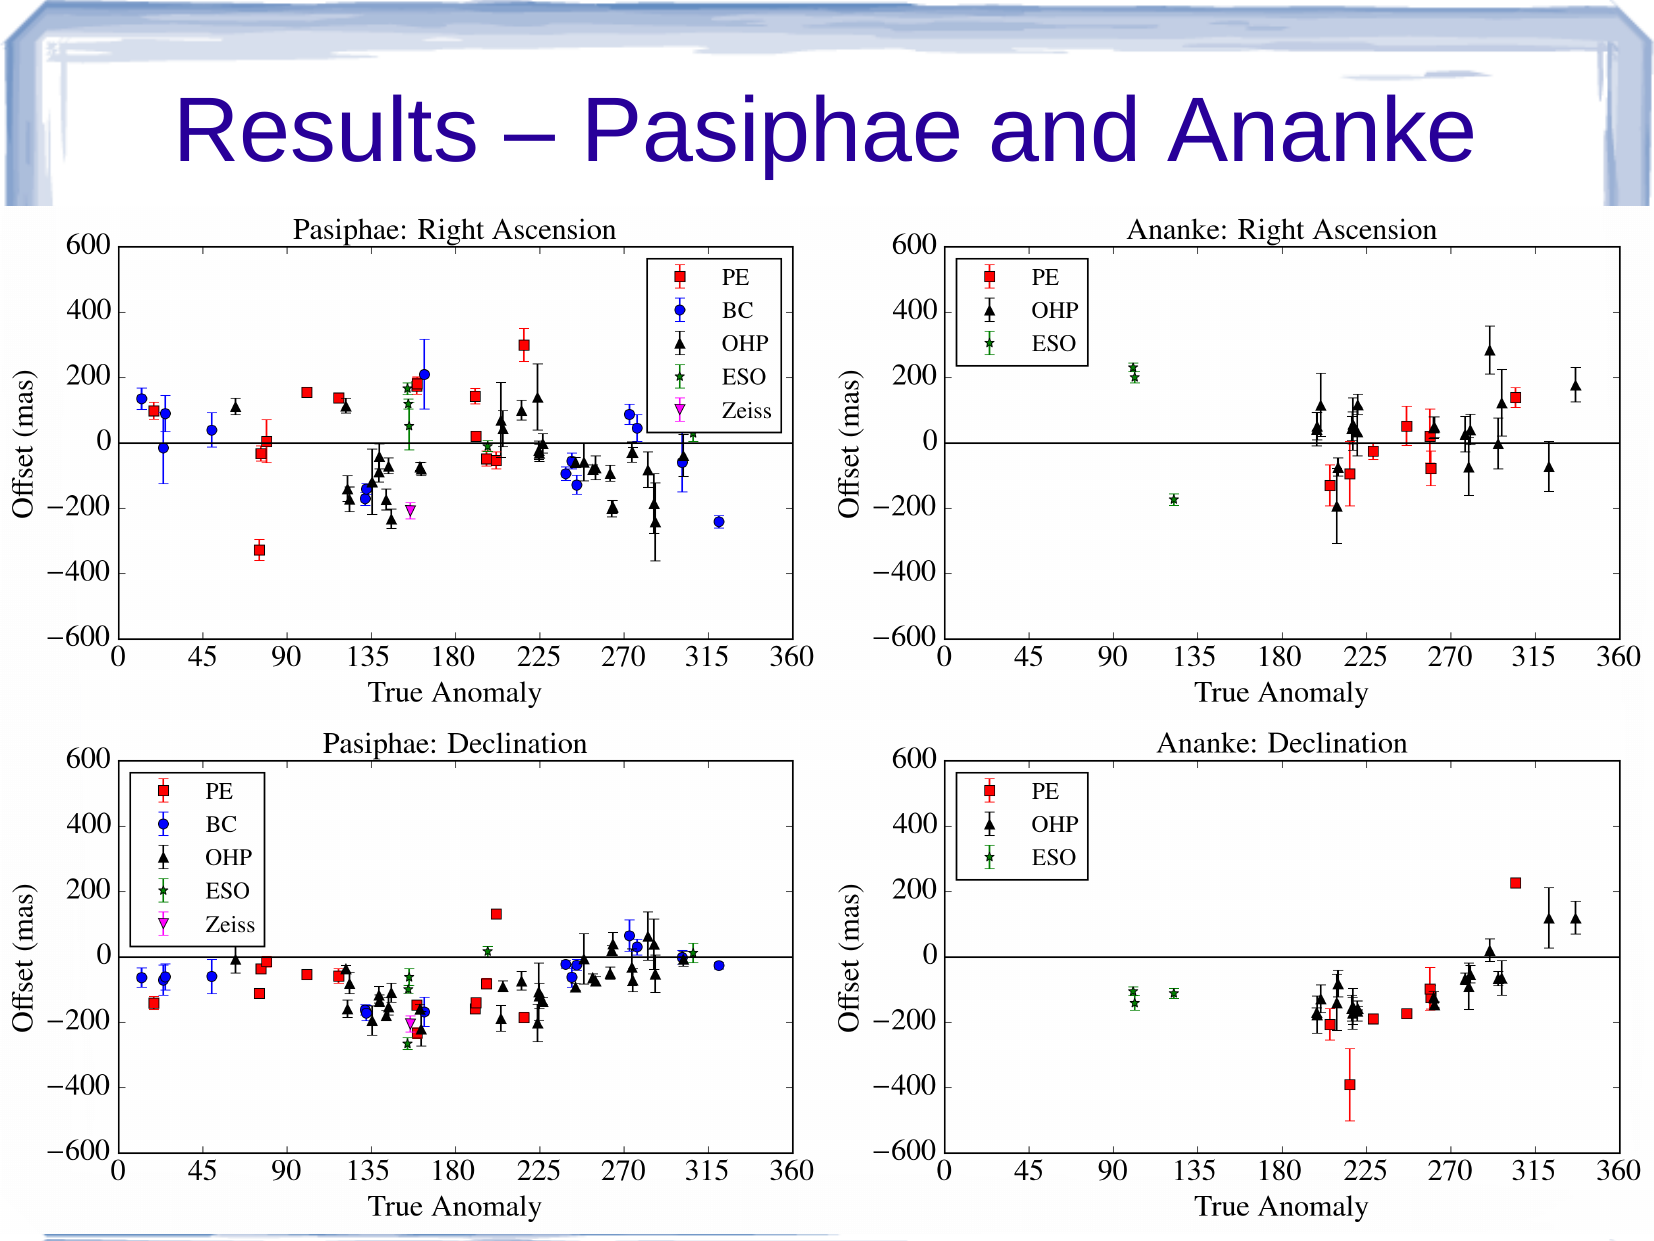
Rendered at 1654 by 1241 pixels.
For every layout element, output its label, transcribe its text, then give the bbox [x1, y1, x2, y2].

picture [0, 0, 1654, 1241]
title Results – Pasiphae and Ananke [82, 25, 1571, 206]
